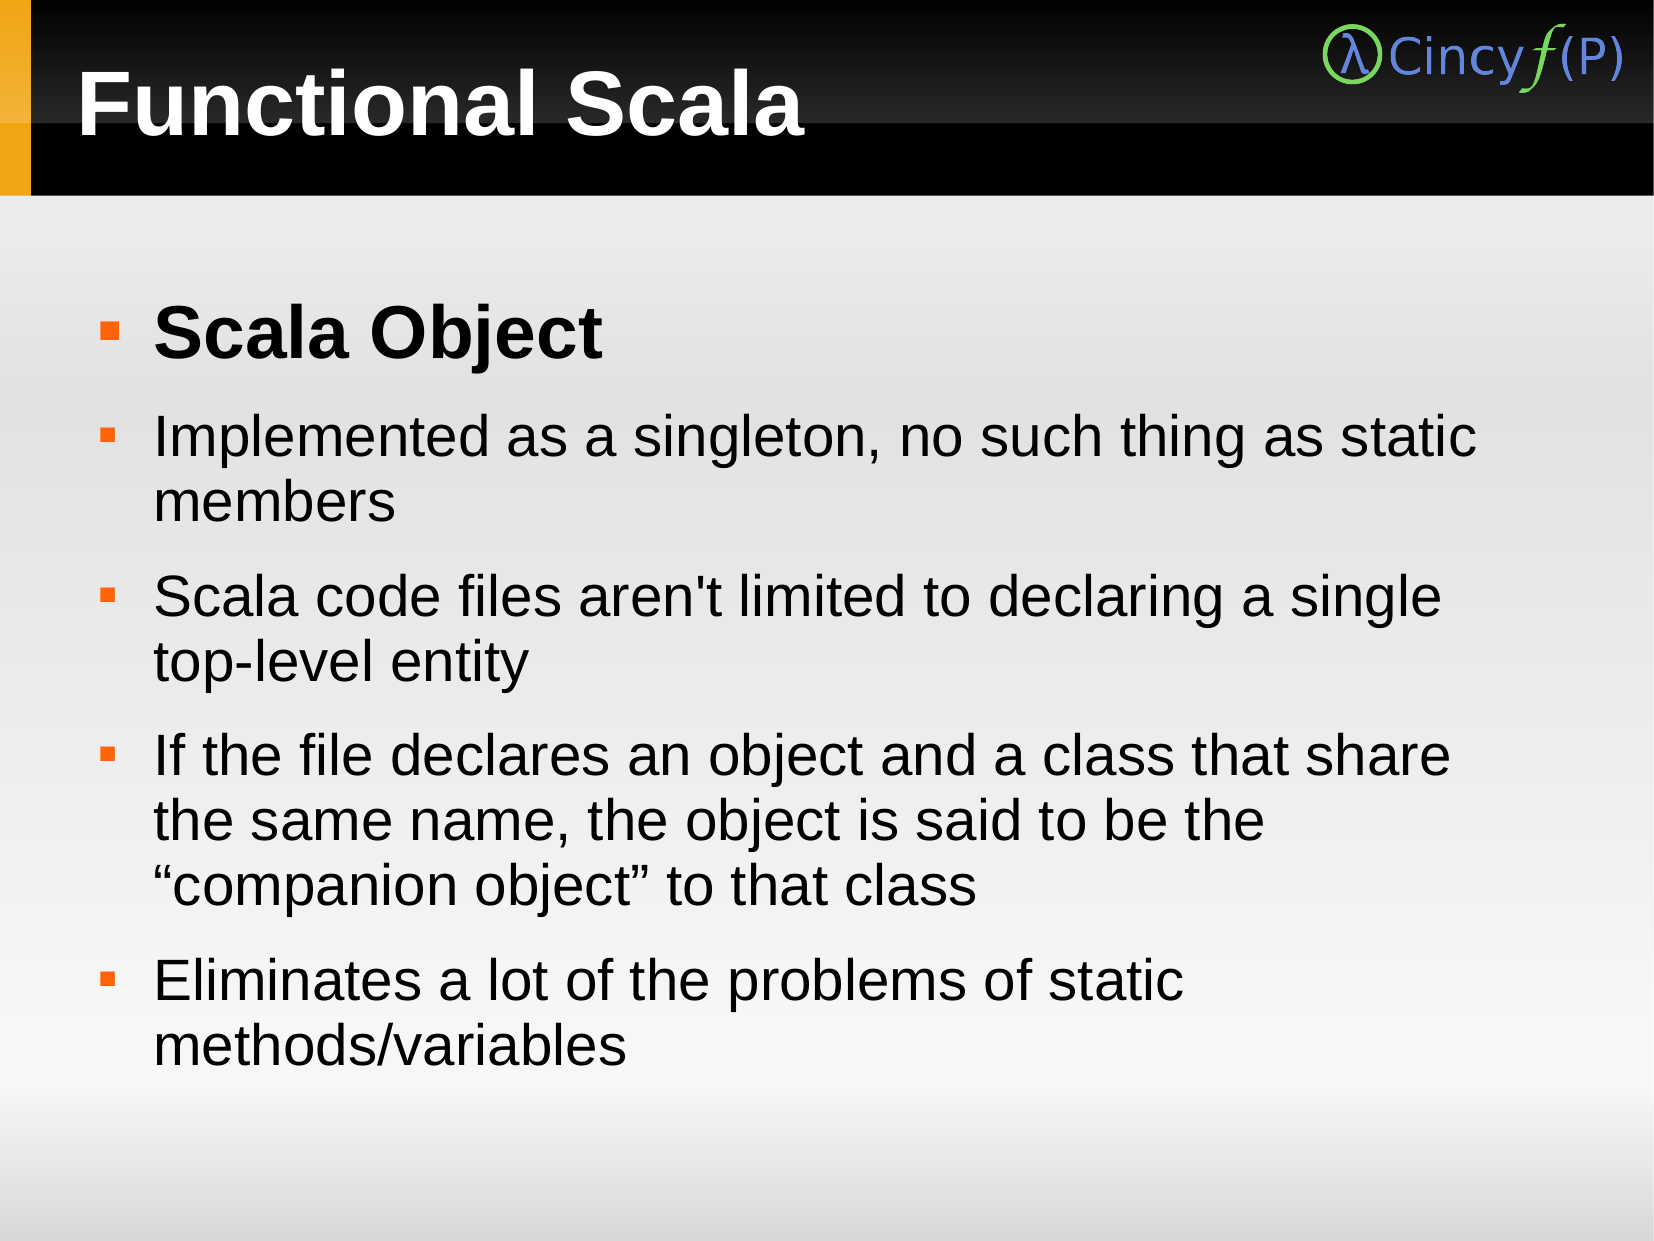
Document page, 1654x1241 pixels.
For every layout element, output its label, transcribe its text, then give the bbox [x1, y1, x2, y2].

picture [0, 0, 1654, 1241]
title Functional Scala [76, 0, 1565, 208]
list Scala Object Implemented as a singleton, no such thing as static members Scala code files aren't limited to declaring a single top-level entity If the file declares an object and a class that share the same name, the object is said to be the “companion object” to that class Eliminates a lot of the problems of static methods/variables [82, 290, 1538, 1094]
